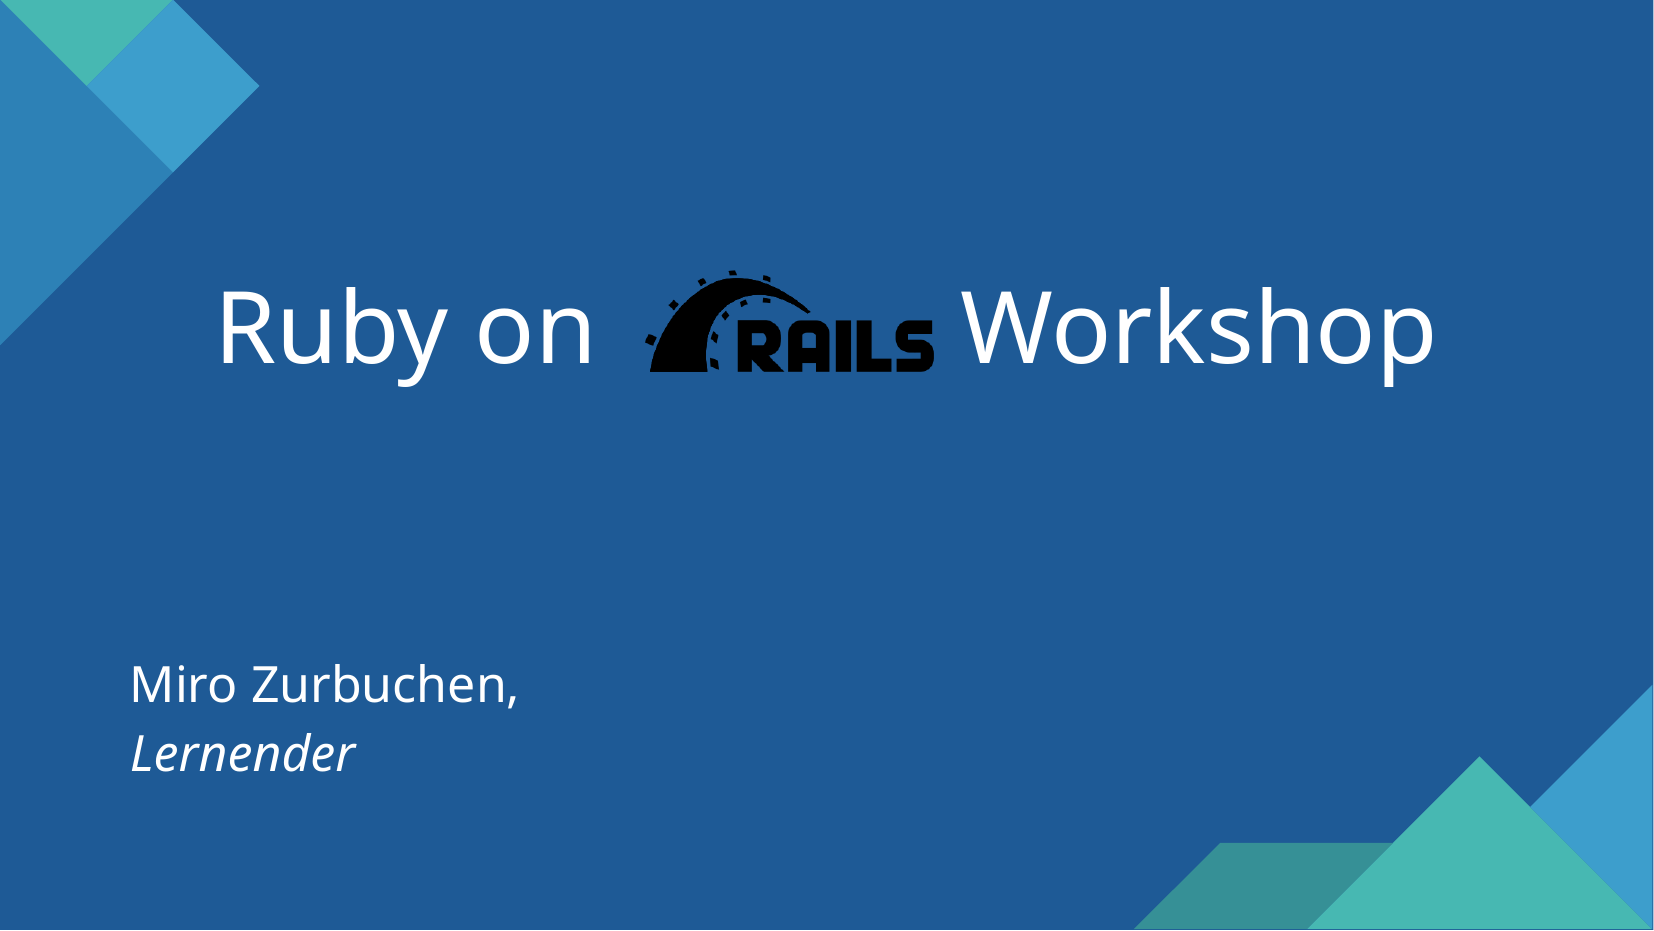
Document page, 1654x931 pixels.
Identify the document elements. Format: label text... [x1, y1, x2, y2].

title Ruby on Workshop [58, 58, 1595, 591]
list Miro Zurbuchen, Lernender [58, 649, 809, 768]
